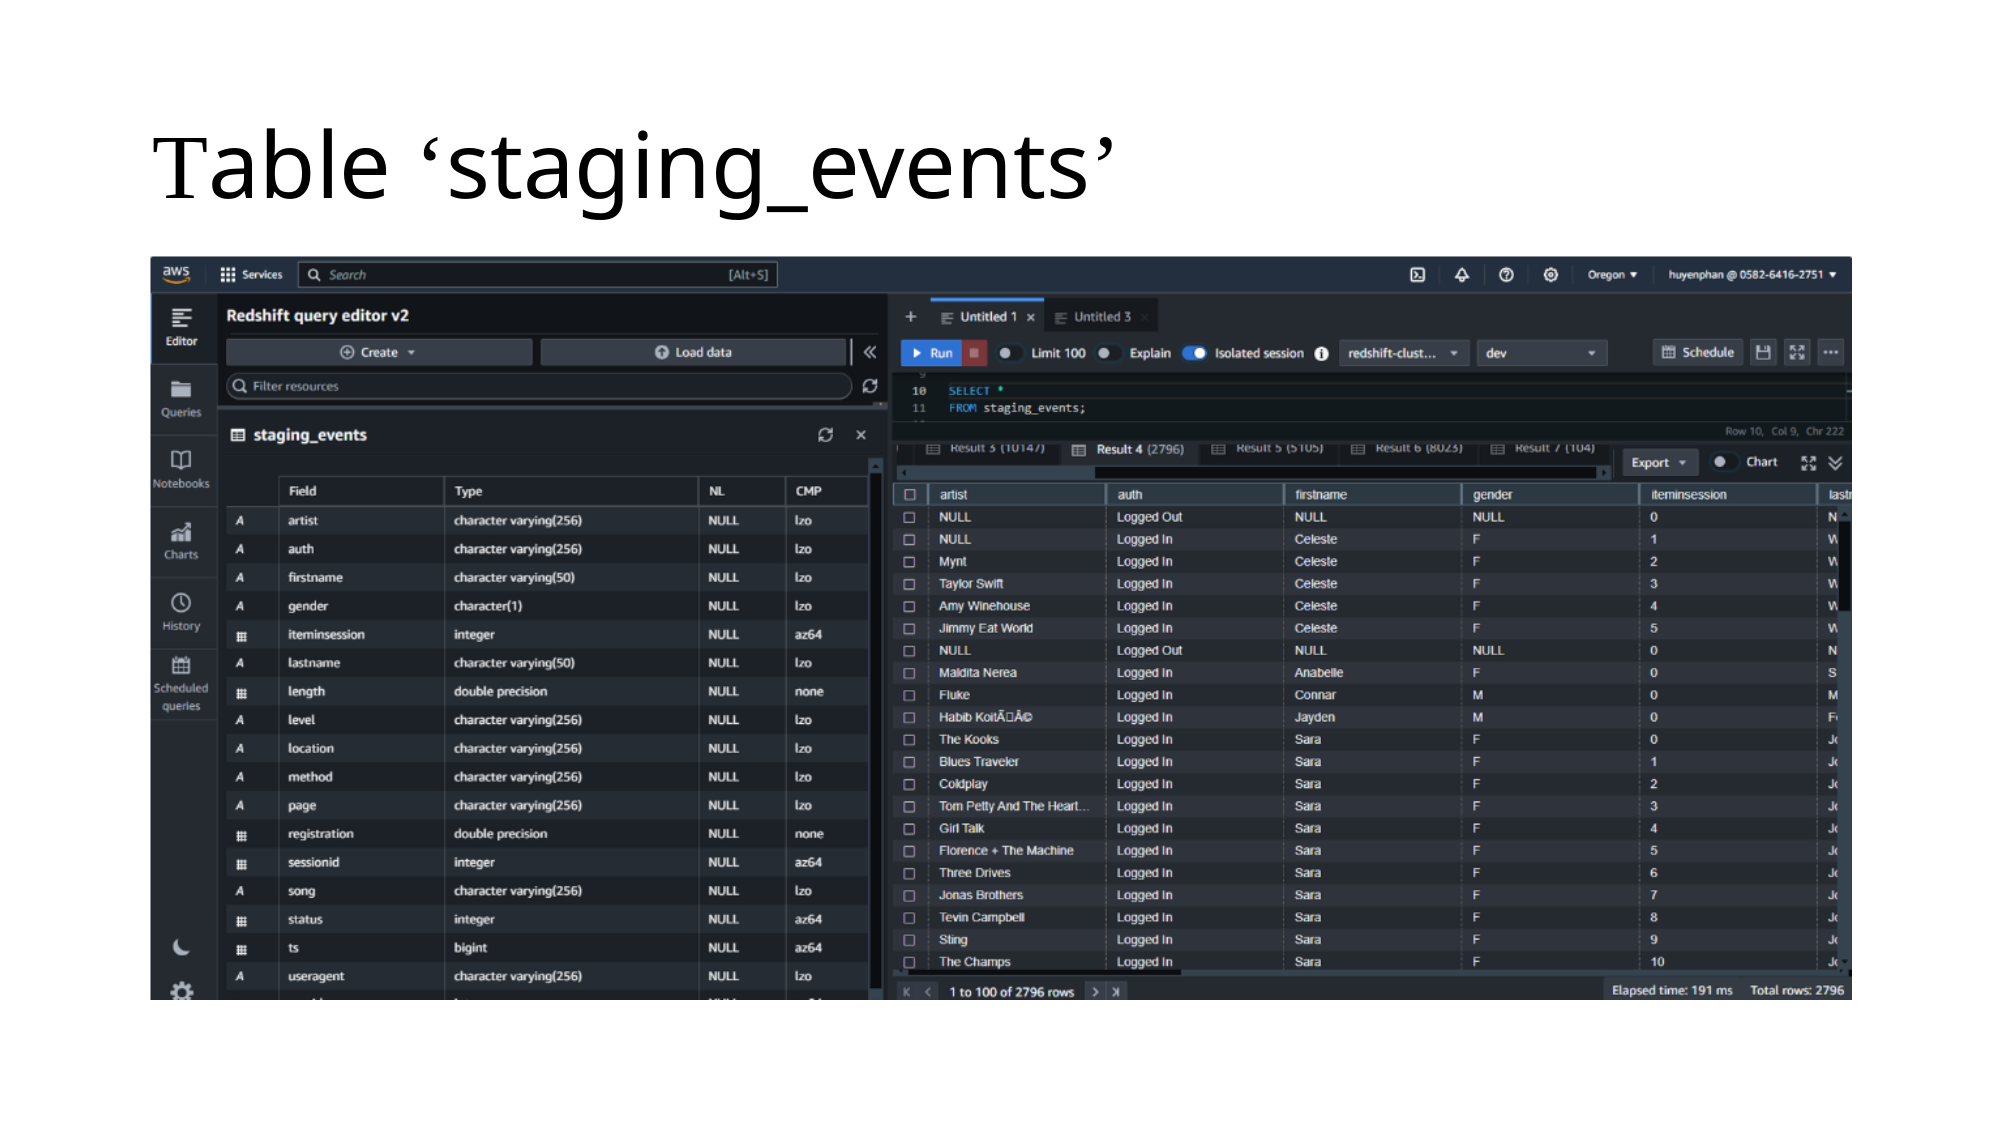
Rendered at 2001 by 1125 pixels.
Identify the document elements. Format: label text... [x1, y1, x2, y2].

picture [148, 255, 1852, 1000]
title Table ‘staging_events’ [137, 59, 1863, 278]
